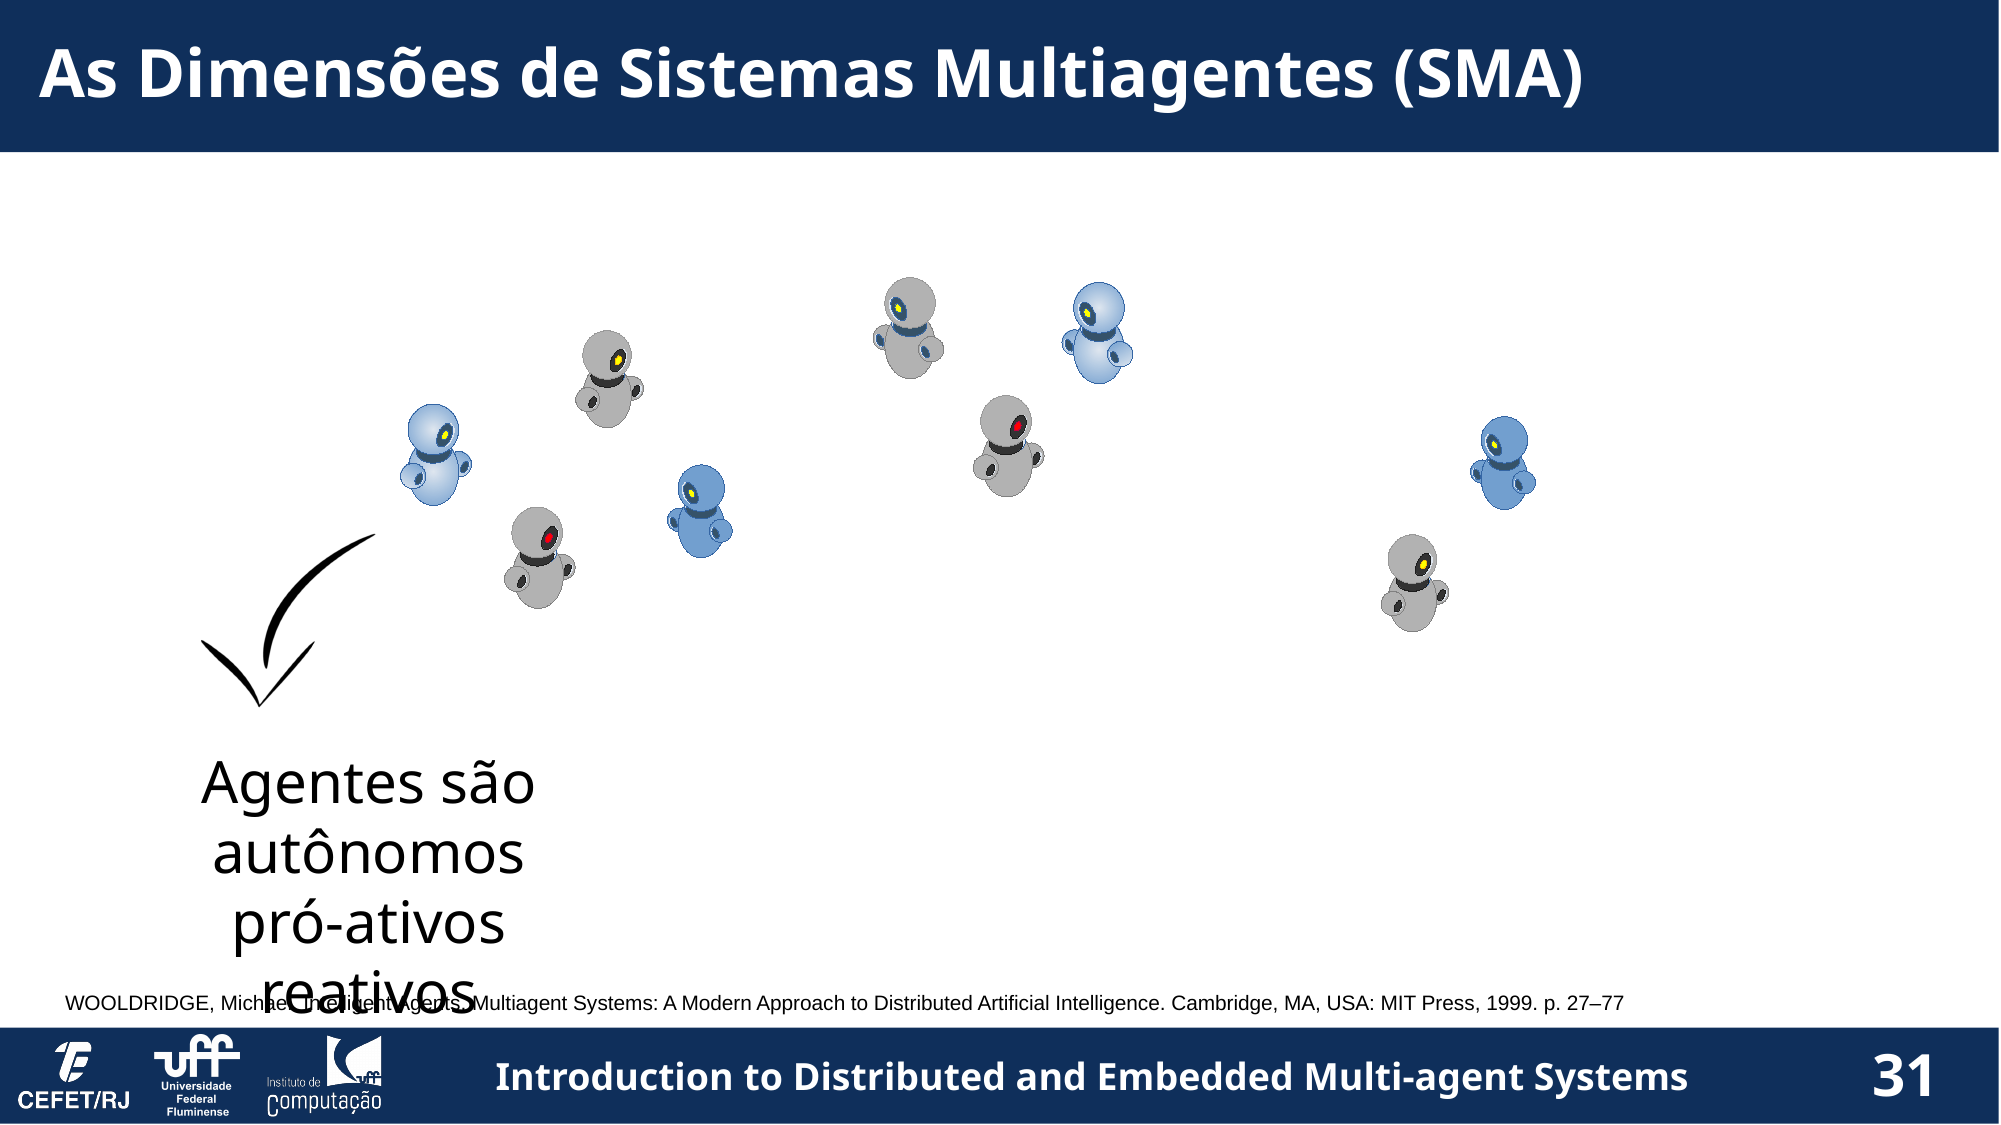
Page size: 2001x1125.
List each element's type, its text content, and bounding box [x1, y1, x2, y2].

picture [186, 485, 377, 715]
text_box Agentes são autônomos pró-ativos reativos [29, 738, 709, 1033]
text_box [504, 507, 576, 609]
text_box WOOLDRIDGE, Michael. Intelligent Agents. Multiagent Systems: A Modern Approach to Distributed Artificial Intelligence. Cambridge, MA, USA: MIT Press, 1999. p. 27–77 [709, 982, 1969, 1023]
picture [265, 1033, 383, 1117]
text_box [973, 395, 1045, 497]
text_box [873, 277, 944, 379]
text_box [1061, 282, 1133, 384]
picture [153, 1033, 241, 1121]
text_box [400, 404, 472, 506]
text_box [575, 330, 644, 428]
picture [18, 1021, 129, 1125]
text_box [1470, 416, 1536, 510]
text_box [667, 464, 733, 558]
text_box As Dimensões de Sistemas Multiagentes (SMA) [25, 23, 1999, 119]
text_box [1381, 534, 1449, 632]
